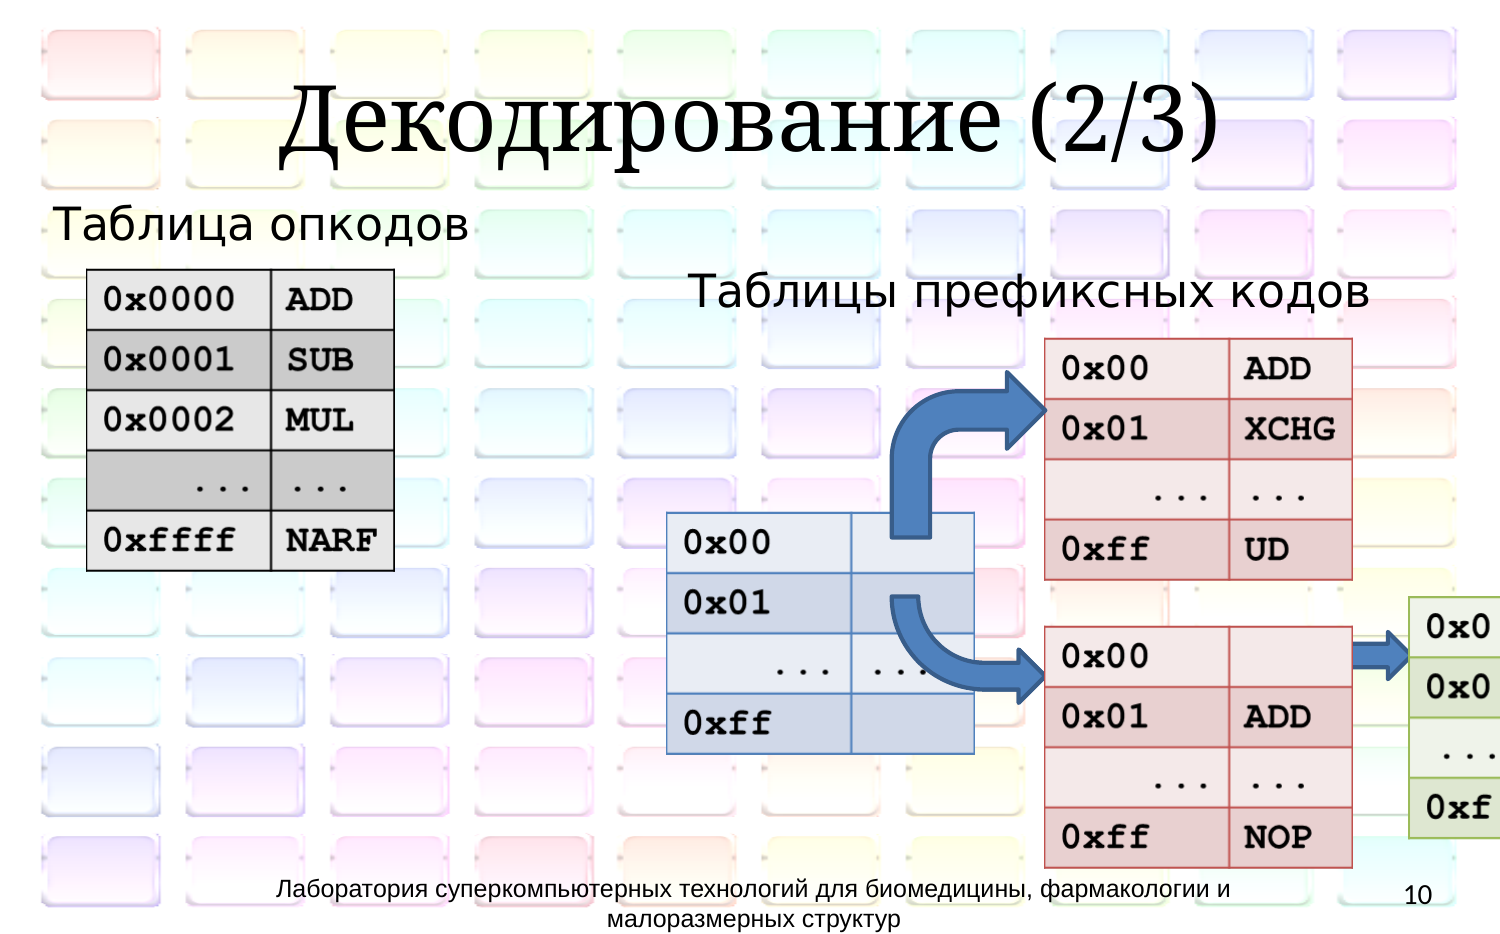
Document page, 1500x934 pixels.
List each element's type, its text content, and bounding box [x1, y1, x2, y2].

text_box Лаборатория суперкомпьютерных технологий для биомедицины, фармакологии и малоразмерных структур [171, 864, 1338, 915]
picture [0, 0, 1500, 934]
list Таблица опкодов [2, 187, 501, 271]
text_box Таблицы префиксных кодов [596, 253, 1447, 337]
title Декодирование (2/3) [75, 37, 1426, 193]
text_box [891, 596, 1044, 703]
text_box <номер> [1387, 868, 1473, 918]
text_box [891, 372, 1046, 538]
text_box [1353, 631, 1408, 680]
